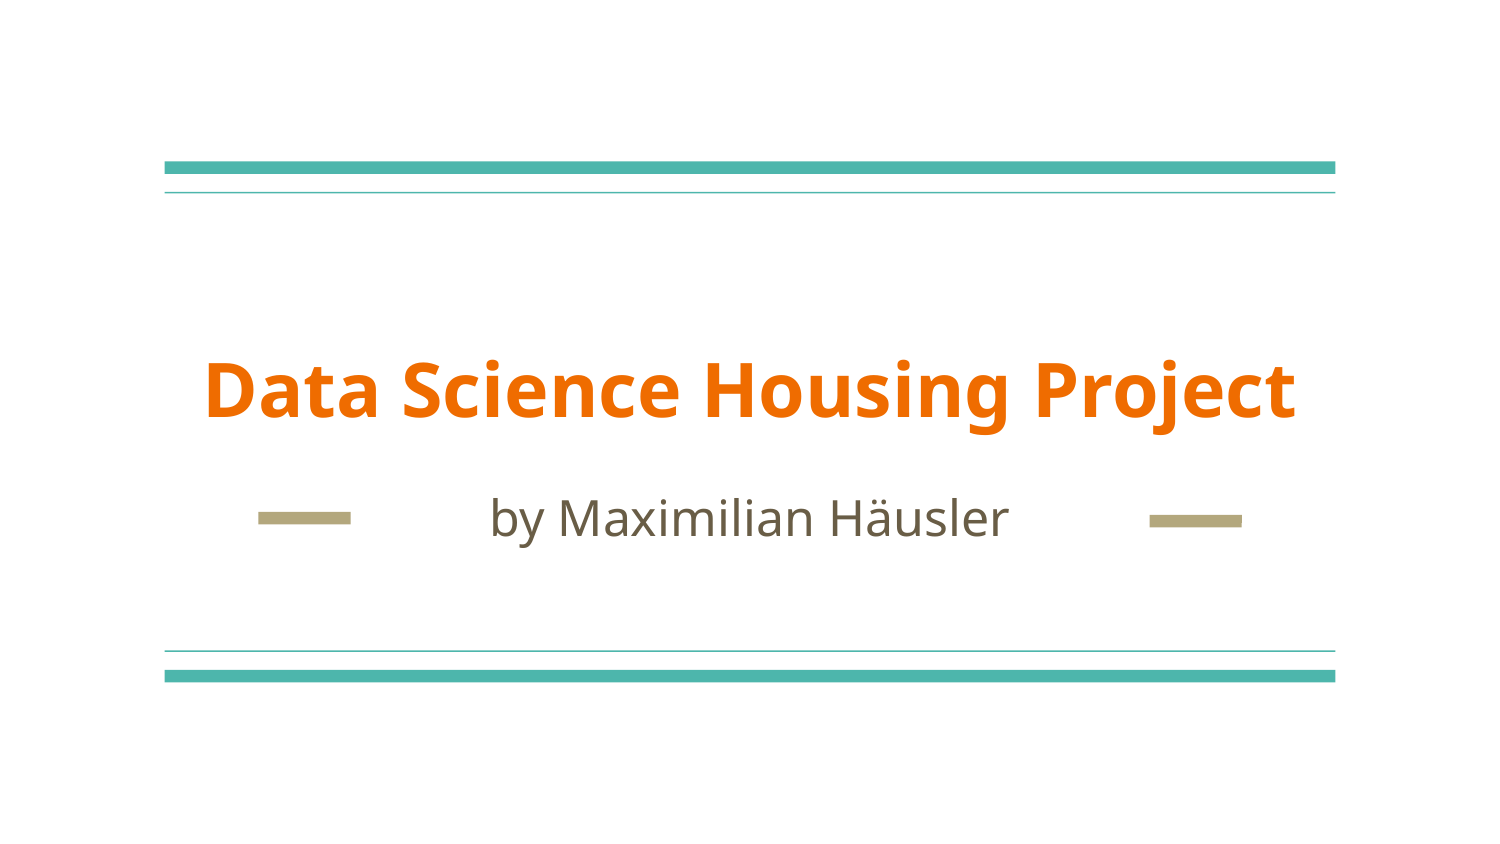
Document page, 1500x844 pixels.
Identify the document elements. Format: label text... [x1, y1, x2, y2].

title Data Science Housing Project [164, 287, 1336, 456]
subtitle by Maximilian Häusler [350, 467, 1150, 598]
